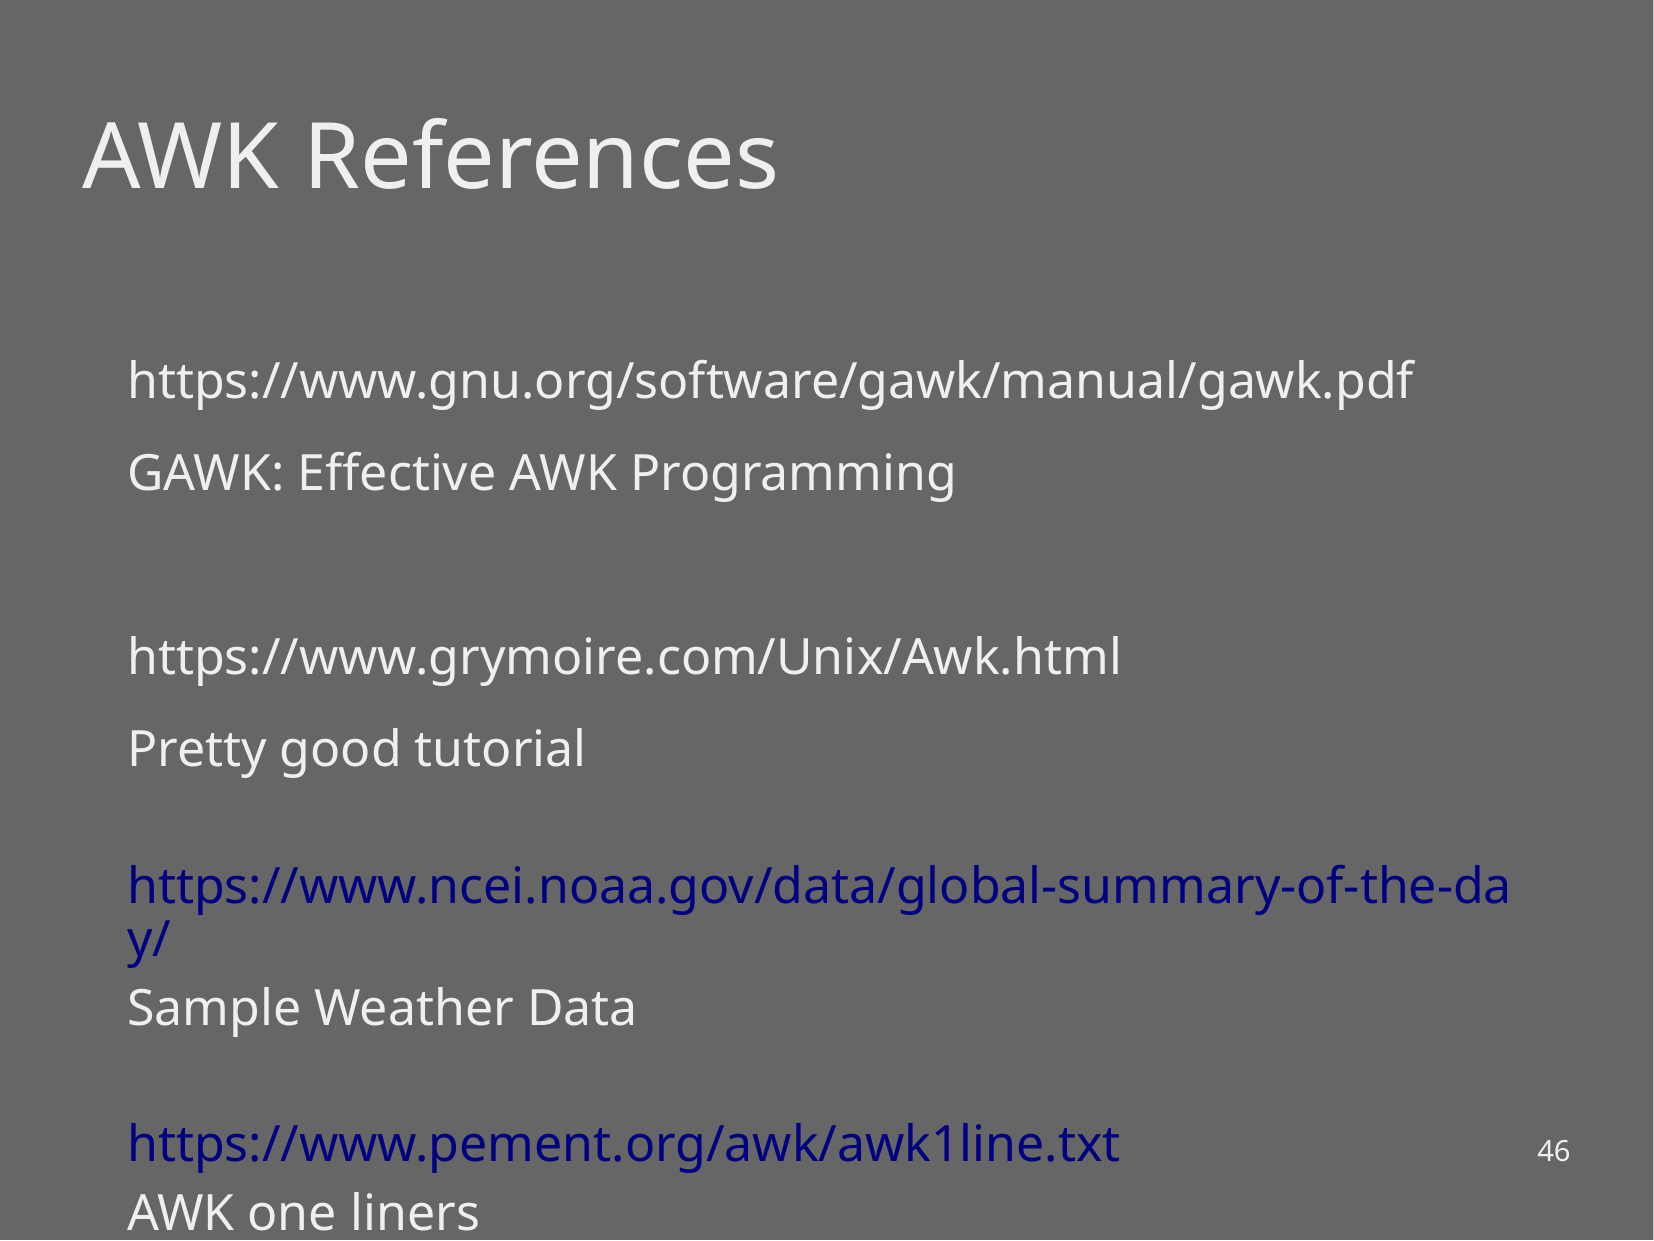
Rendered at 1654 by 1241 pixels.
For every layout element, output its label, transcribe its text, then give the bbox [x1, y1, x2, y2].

title AWK References [82, 49, 1571, 257]
text_box https://www.gnu.org/software/gawk/manual/gawk.pdf GAWK: Effective AWK Programming https://www.grymoire.com/Unix/Awk.html Pretty good tutorial https://www.ncei.noaa.gov/data/global-summary-of-the-day/ Sample Weather Data https://www.pement.org/awk/awk1line.txt AWK one liners https://catonmat.net/awk-one-liners-explained-part-one https://catonmat.net/awk-one-liners-explained-part-two https://catonmat.net/awk-one-liners-explained-part-three Detailed explanations of the one liners [112, 337, 1538, 1241]
